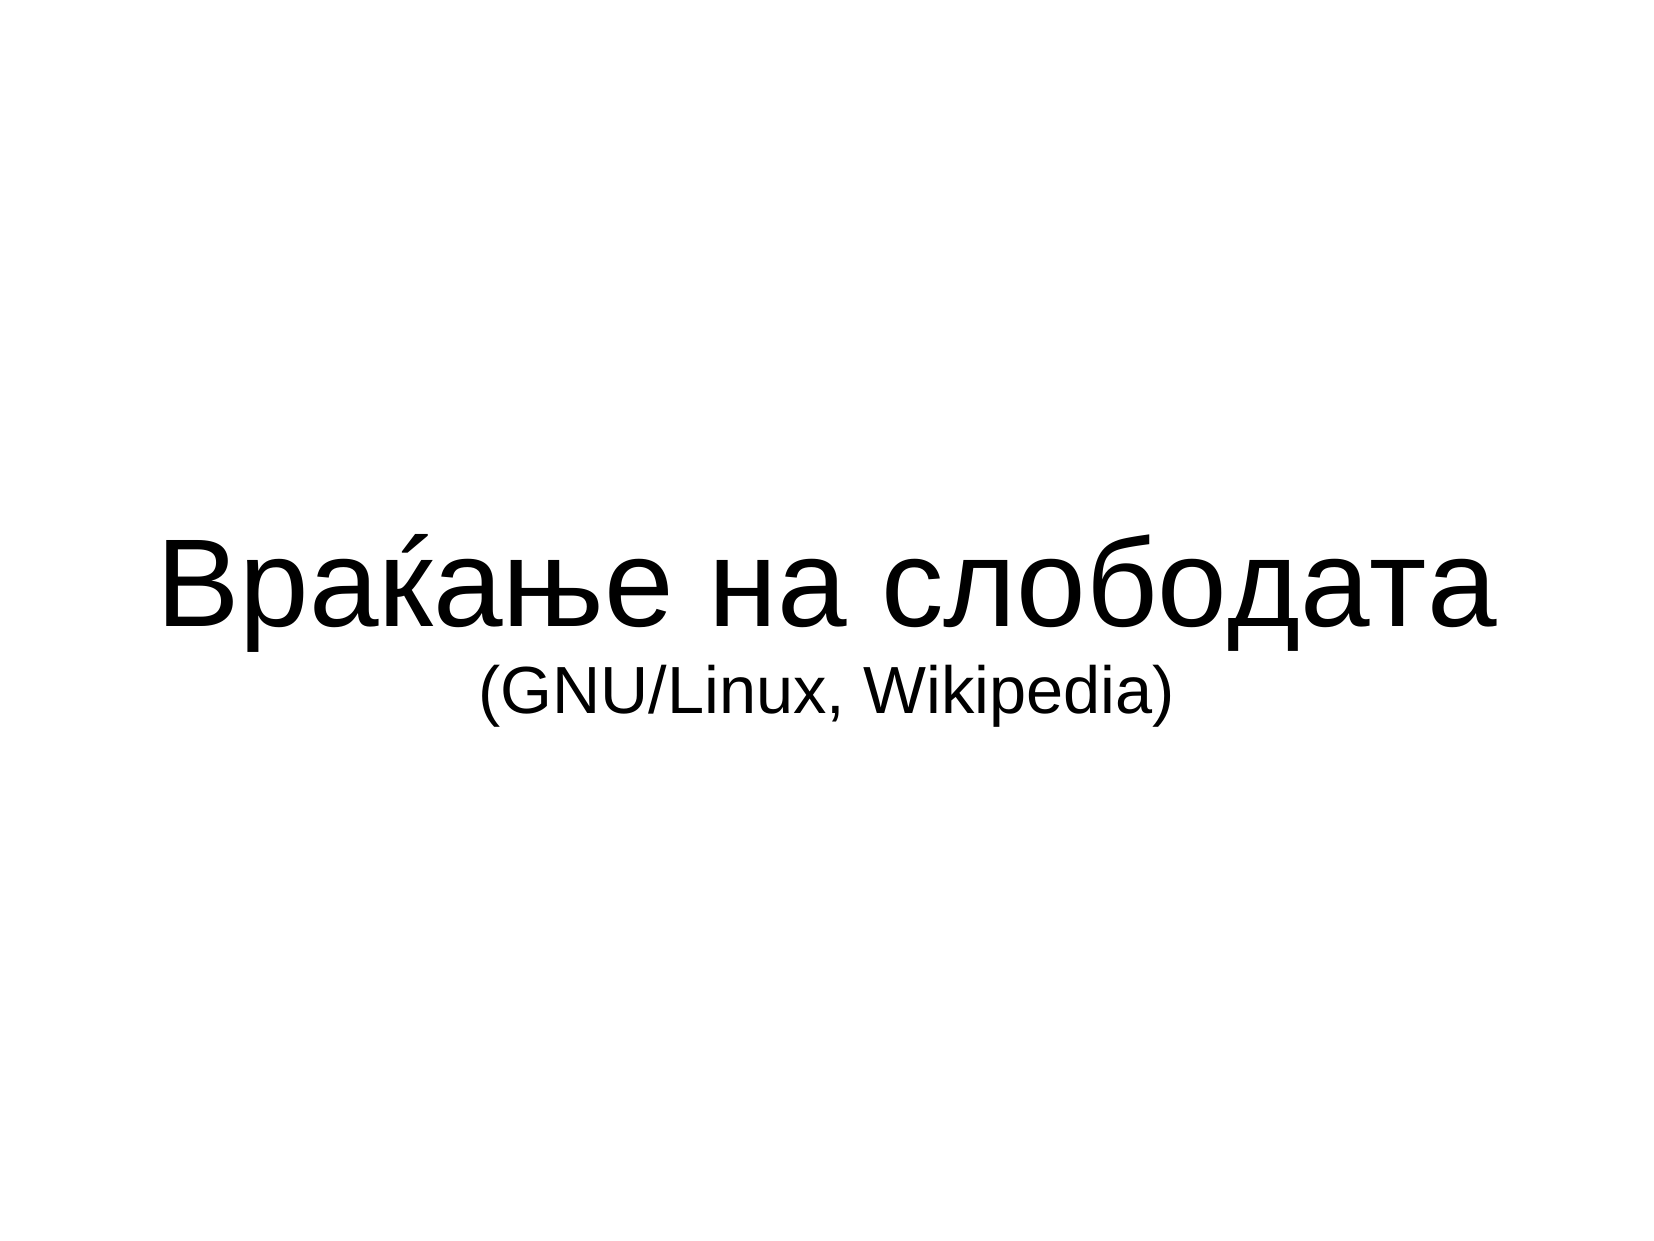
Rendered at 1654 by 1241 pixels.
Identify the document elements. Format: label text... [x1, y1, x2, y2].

subtitle Враќање на слободата (GNU/Linux, Wikipedia) [0, 0, 1654, 1241]
